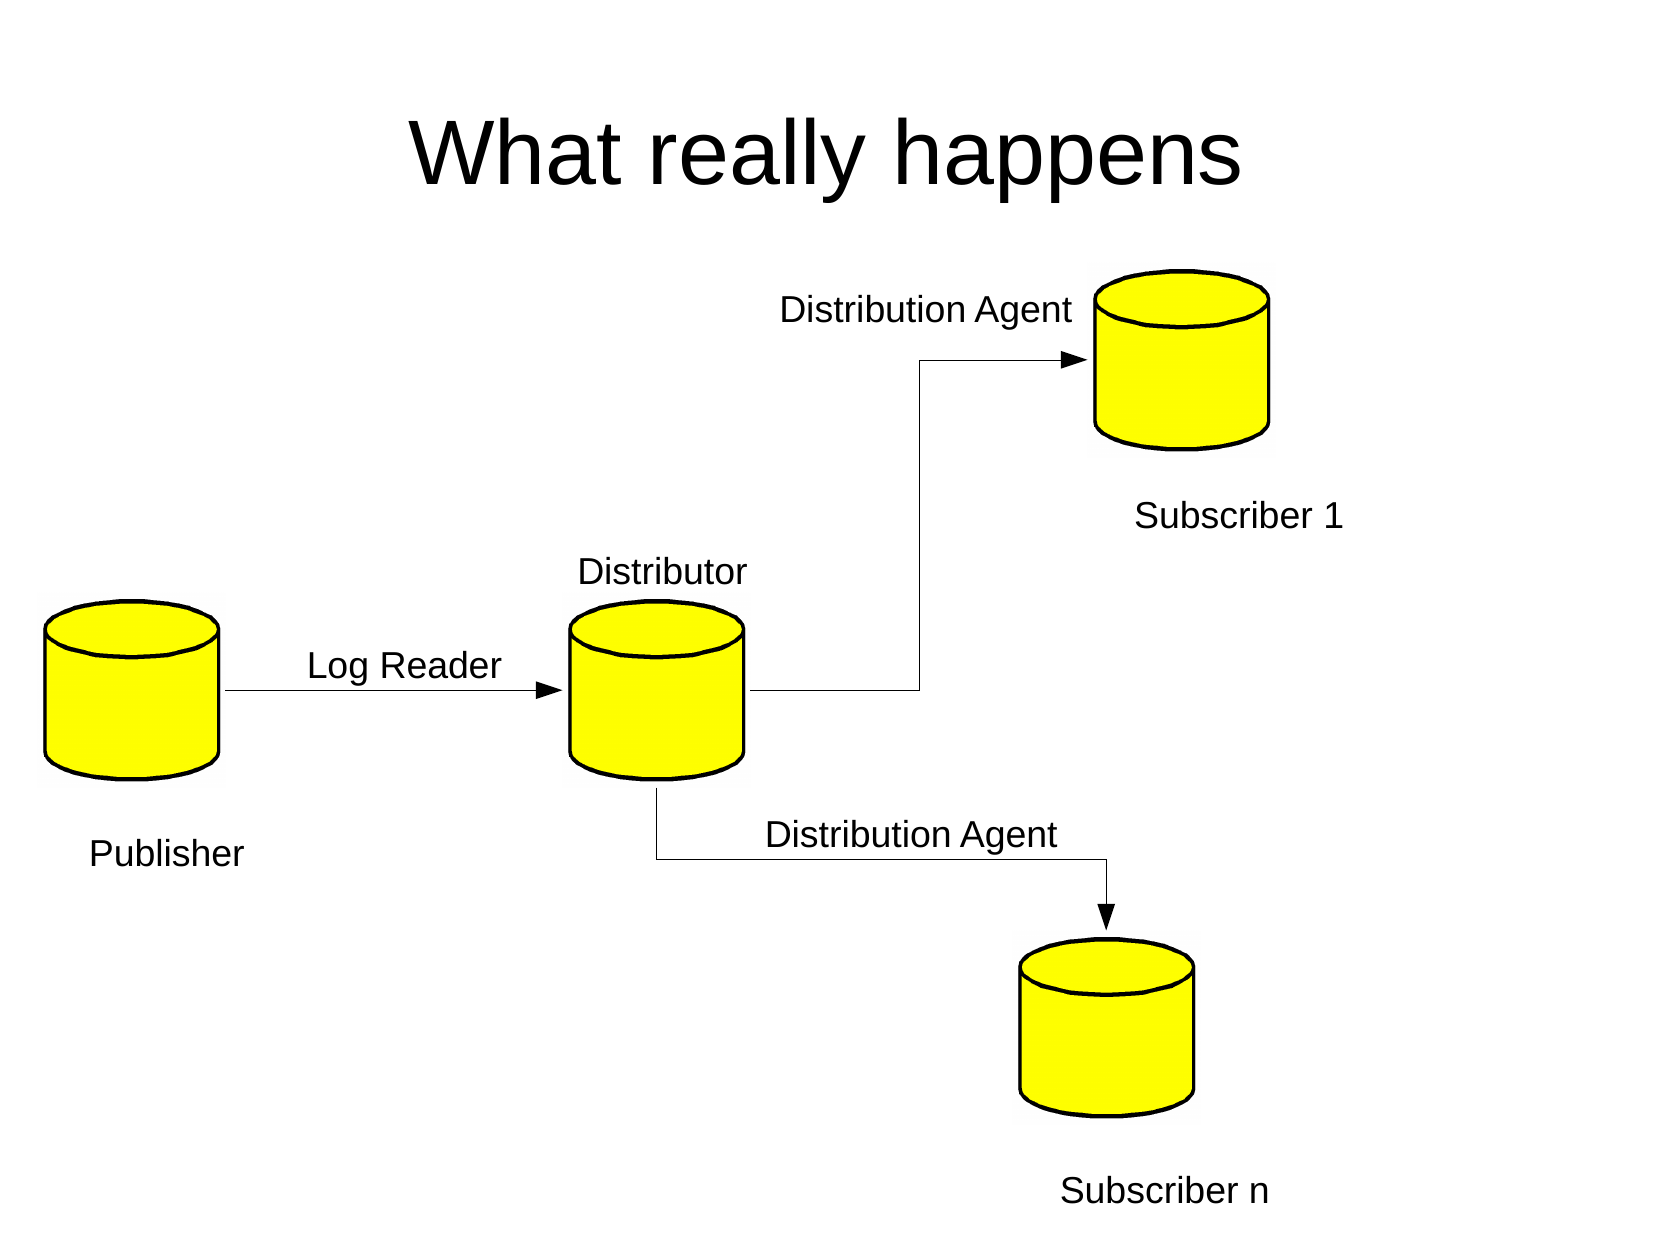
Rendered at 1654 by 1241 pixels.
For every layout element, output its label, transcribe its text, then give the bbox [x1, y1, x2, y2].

text_box Distributor [562, 543, 763, 601]
picture [1012, 930, 1201, 1126]
text_box Subscriber n [1045, 1162, 1285, 1220]
picture [37, 592, 226, 788]
text_box Distribution Agent [764, 280, 1088, 338]
picture [1087, 262, 1276, 458]
text_box Log Reader [292, 637, 517, 695]
text_box Publisher [74, 825, 260, 882]
text_box Distribution Agent [750, 805, 1073, 863]
text_box Subscriber 1 [1119, 487, 1360, 545]
picture [562, 601, 751, 788]
title What really happens [82, 56, 1571, 250]
